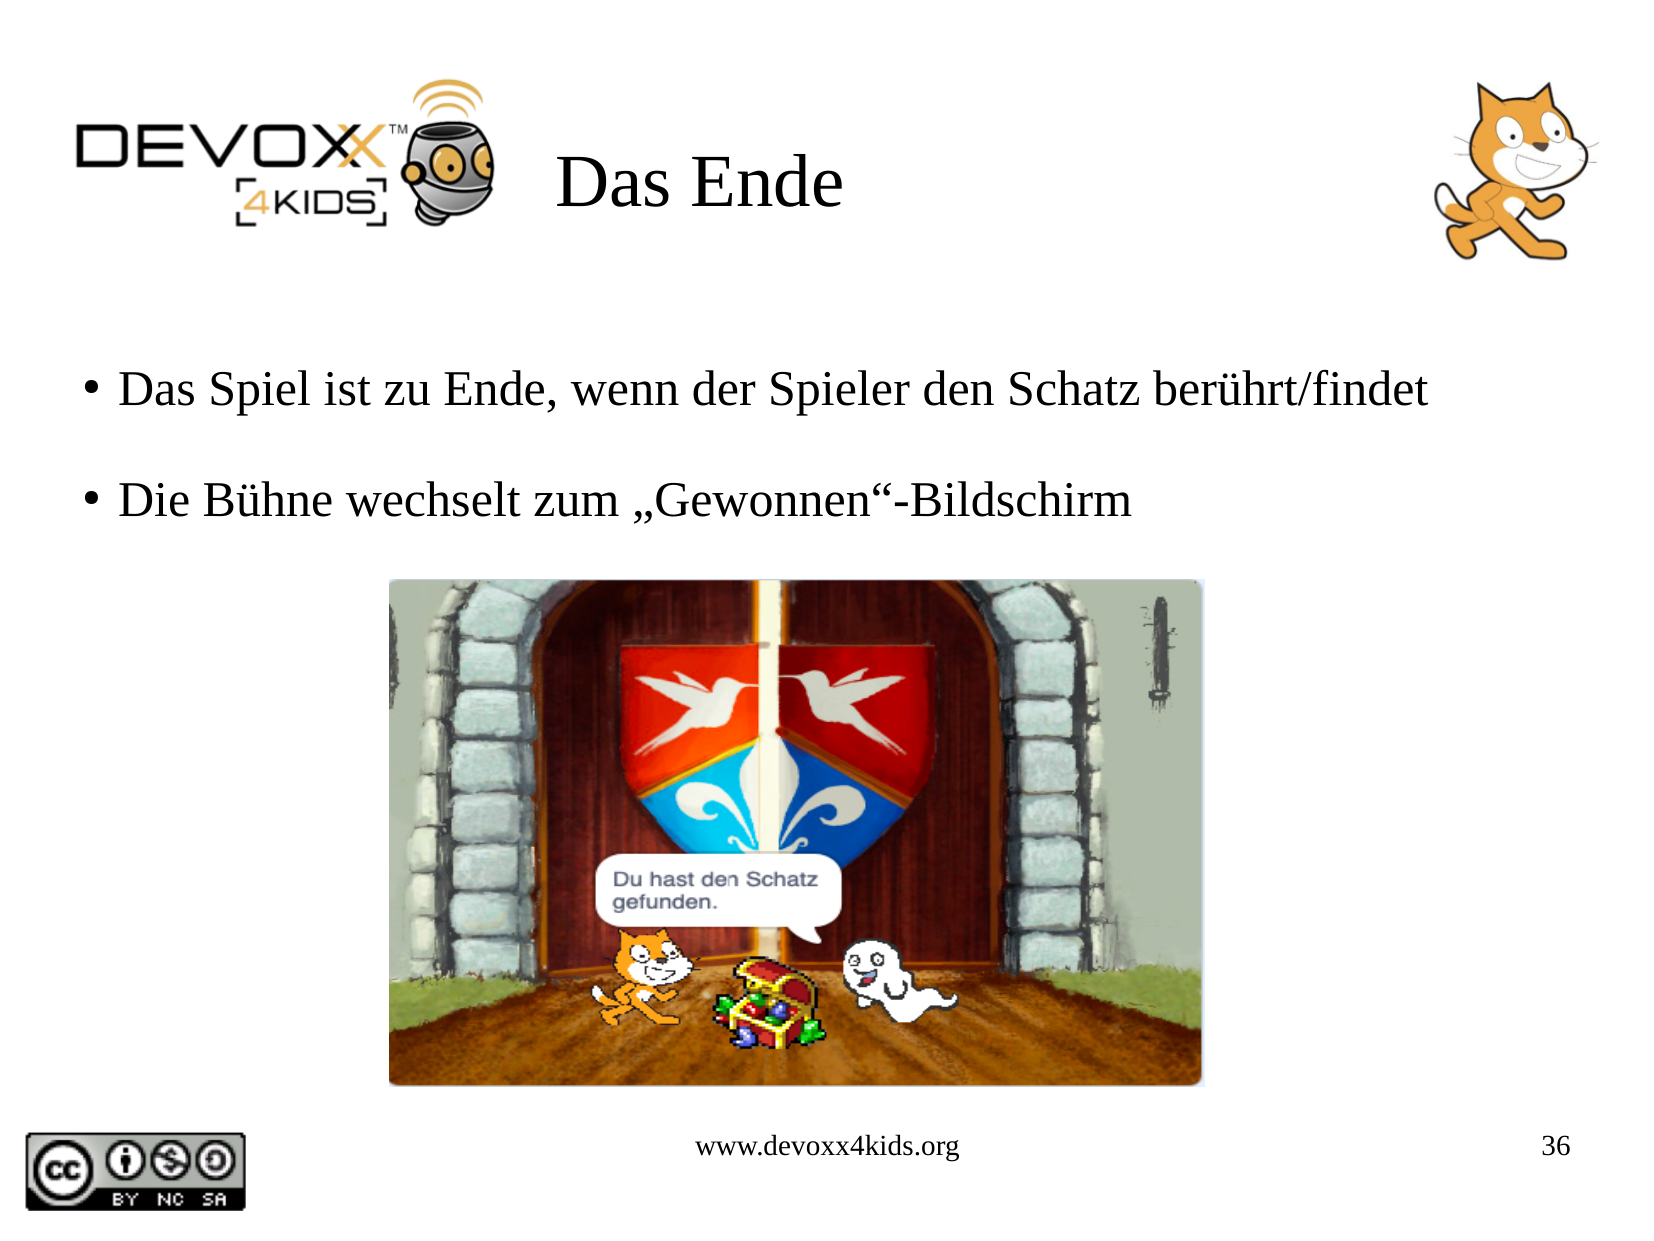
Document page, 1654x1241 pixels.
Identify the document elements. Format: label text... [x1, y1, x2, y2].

picture [35, 58, 511, 255]
subtitle Das Spiel ist zu Ende, wenn der Spieler den Schatz berührt/findet Die Bühne wechselt zum „Gewonnen“-Bildschirm [82, 215, 1571, 544]
picture [14, 1121, 249, 1212]
picture [1431, 54, 1607, 272]
picture [389, 579, 1205, 1087]
title Das Ende [555, 78, 1347, 215]
